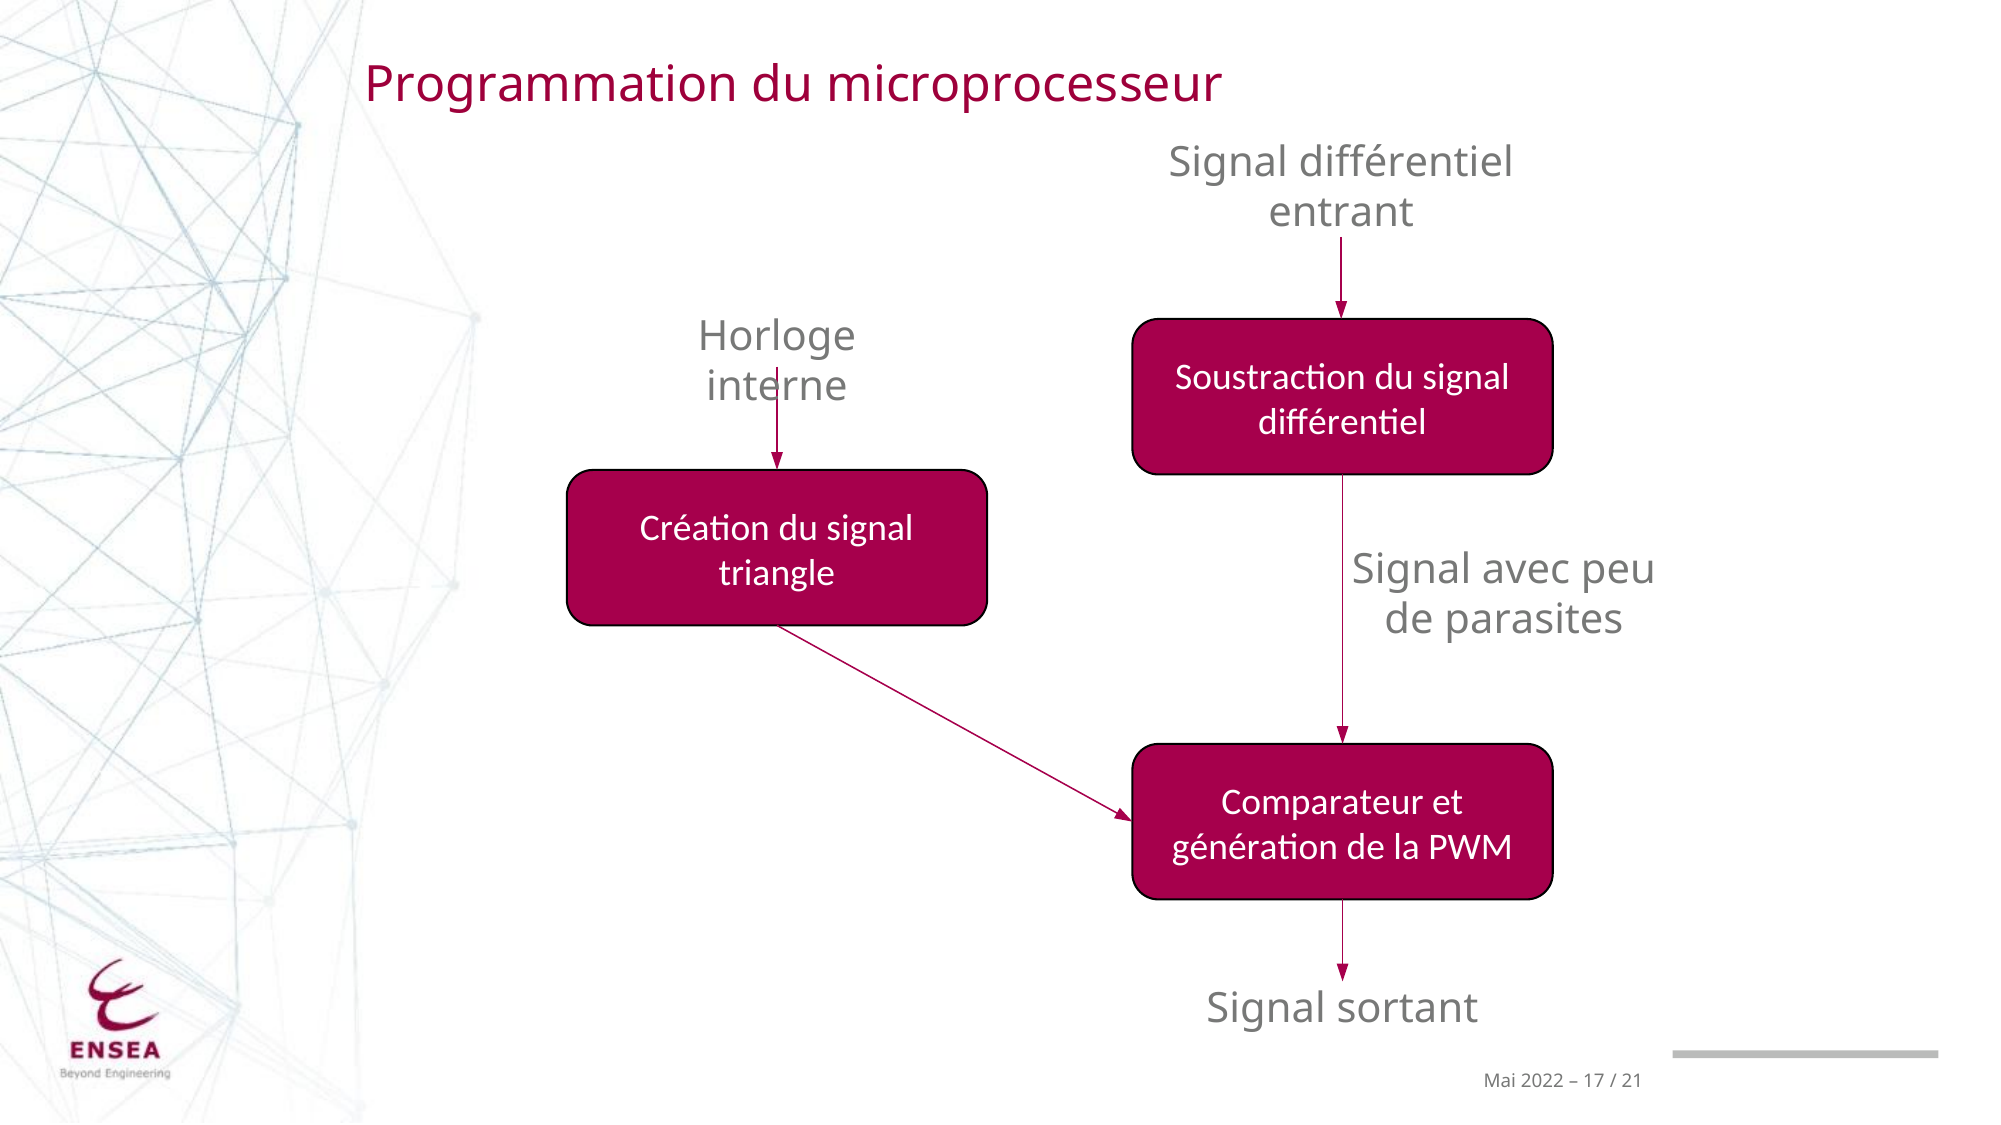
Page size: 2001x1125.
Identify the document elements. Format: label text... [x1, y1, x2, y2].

text_box Signal différentiel entrant [1130, 127, 1552, 242]
text_box Comparateur et génération de la PWM [1132, 743, 1553, 900]
text_box Soustraction du signal différentiel [1132, 318, 1553, 475]
text_box Horloge interne [607, 301, 947, 416]
text_box Signal sortant [1172, 973, 1513, 1038]
text_box [1673, 1050, 1938, 1058]
text_box Mai 2022 – ‹#› / 21 [1468, 1061, 1951, 1102]
text_box Signal avec peu de parasites [1334, 535, 1674, 650]
text_box Création du signal triangle [566, 469, 988, 626]
text_box Programmation du microprocesseur [349, 44, 1273, 123]
